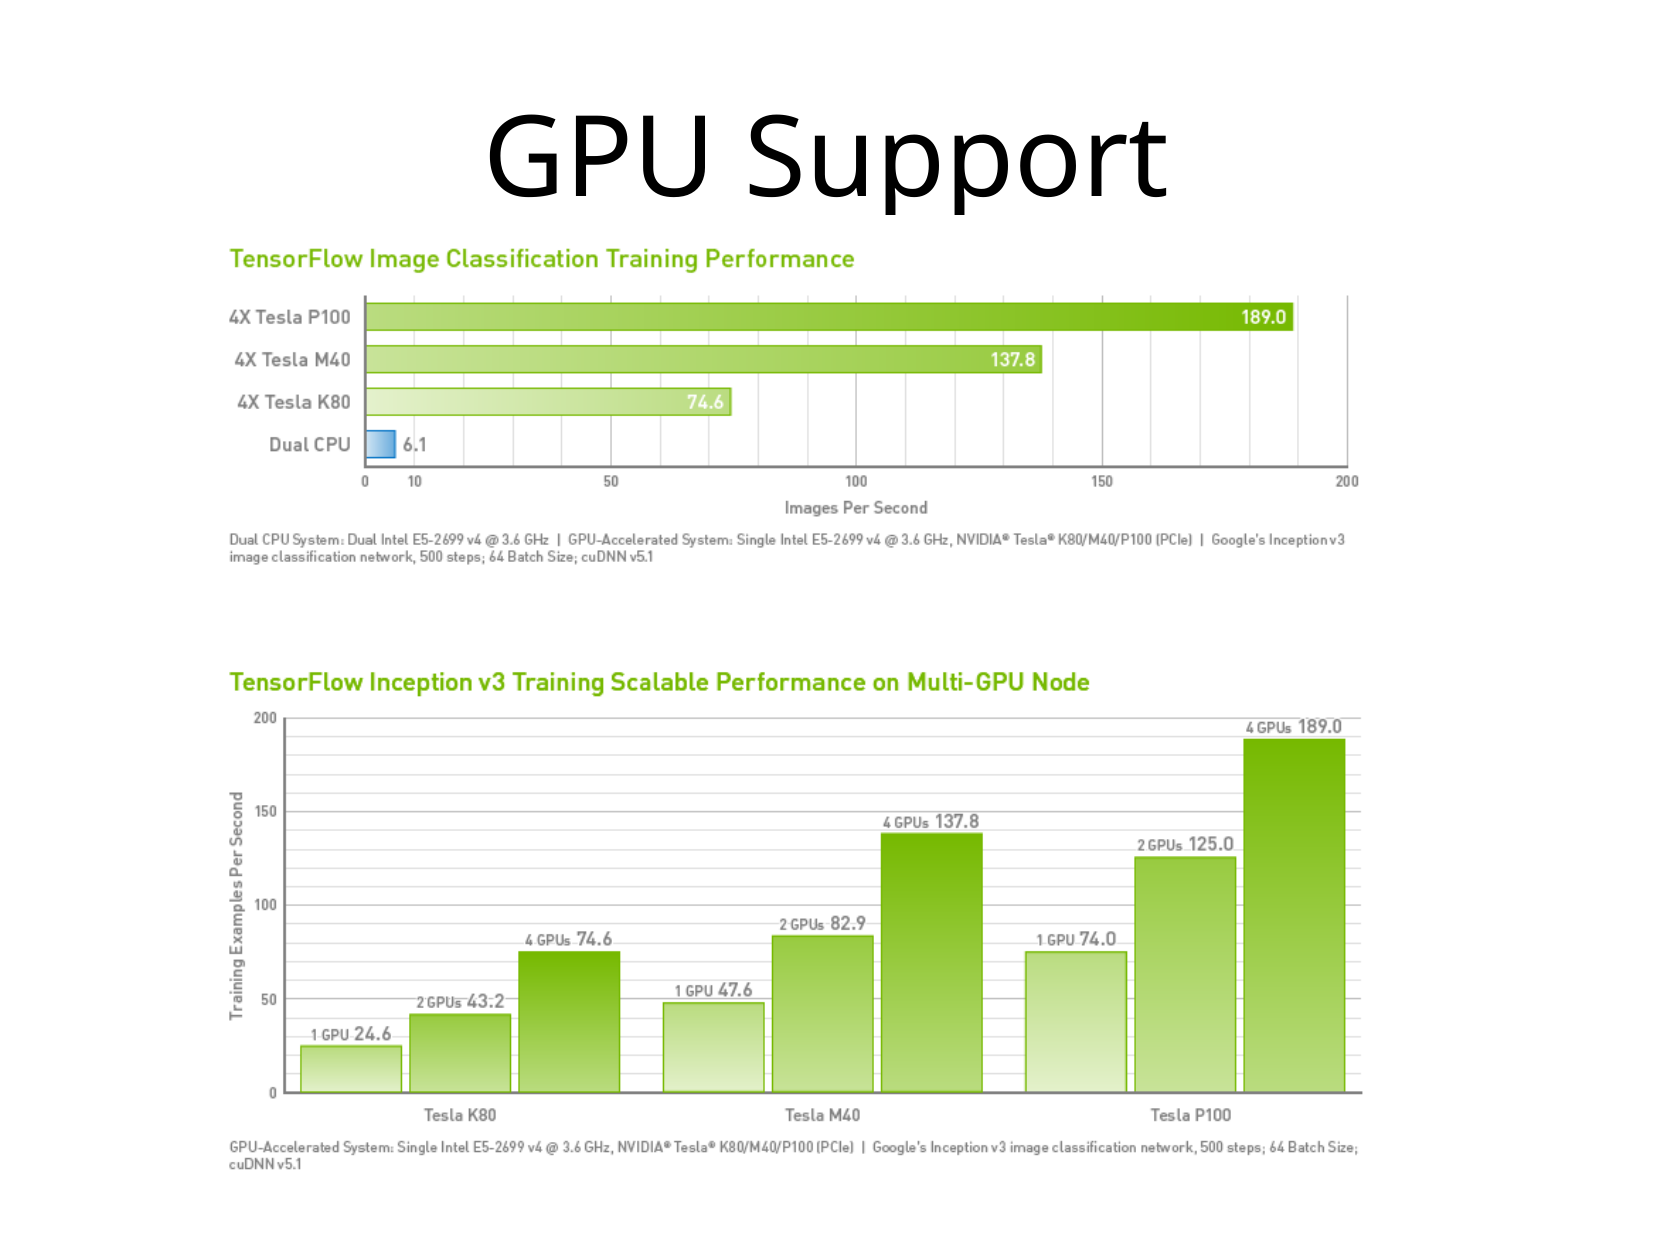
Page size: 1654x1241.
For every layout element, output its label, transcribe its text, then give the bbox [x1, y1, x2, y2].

picture [180, 215, 1381, 1186]
title GPU Support [82, 49, 1571, 257]
